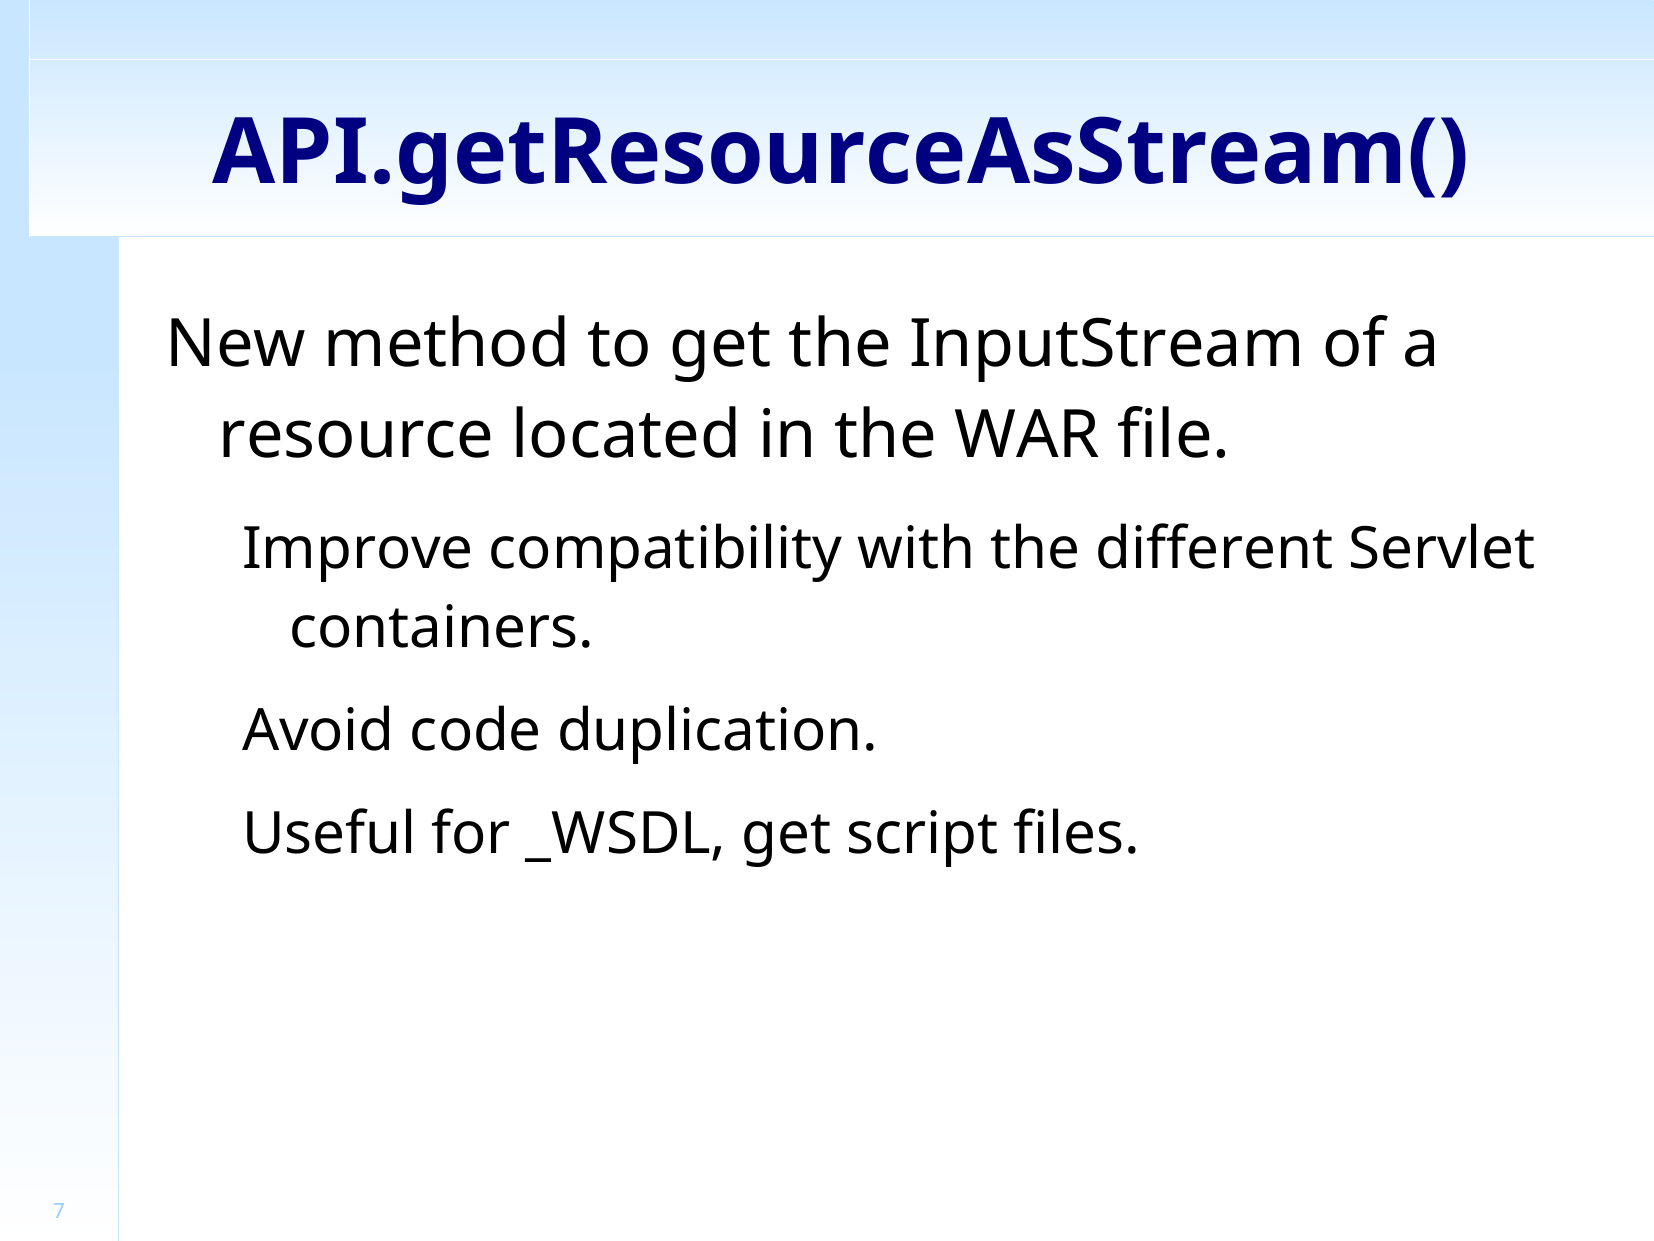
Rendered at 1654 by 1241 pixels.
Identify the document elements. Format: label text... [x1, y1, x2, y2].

list New method to get the InputStream of a resource located in the WAR file. Improve compatibility with the different Servlet containers. Avoid code duplication. Useful for _WSDL, get script files. [147, 295, 1625, 1182]
title API.getResourceAsStream() [29, 59, 1654, 237]
